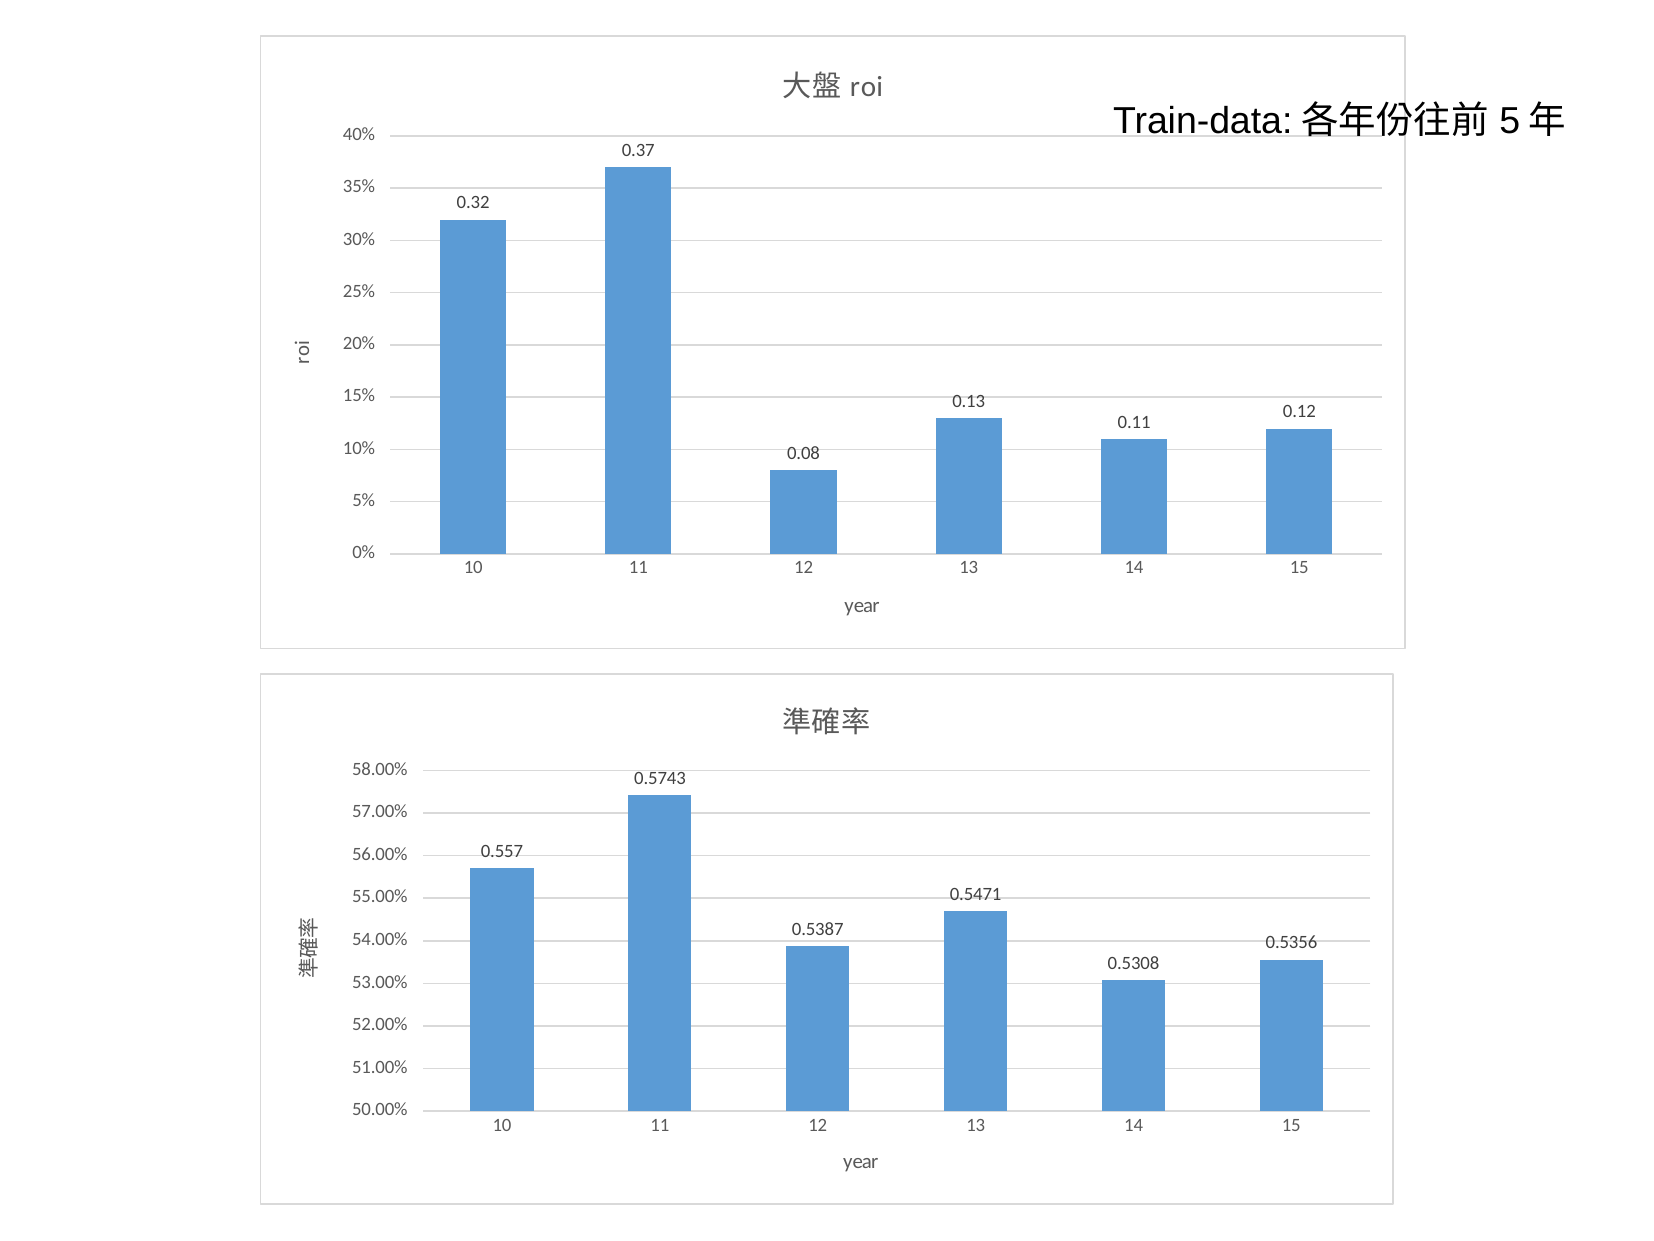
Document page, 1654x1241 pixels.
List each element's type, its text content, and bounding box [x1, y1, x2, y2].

chart [259, 35, 1406, 650]
text_box Train-data:各年份往前5年 [1098, 82, 1583, 142]
chart [259, 673, 1394, 1205]
